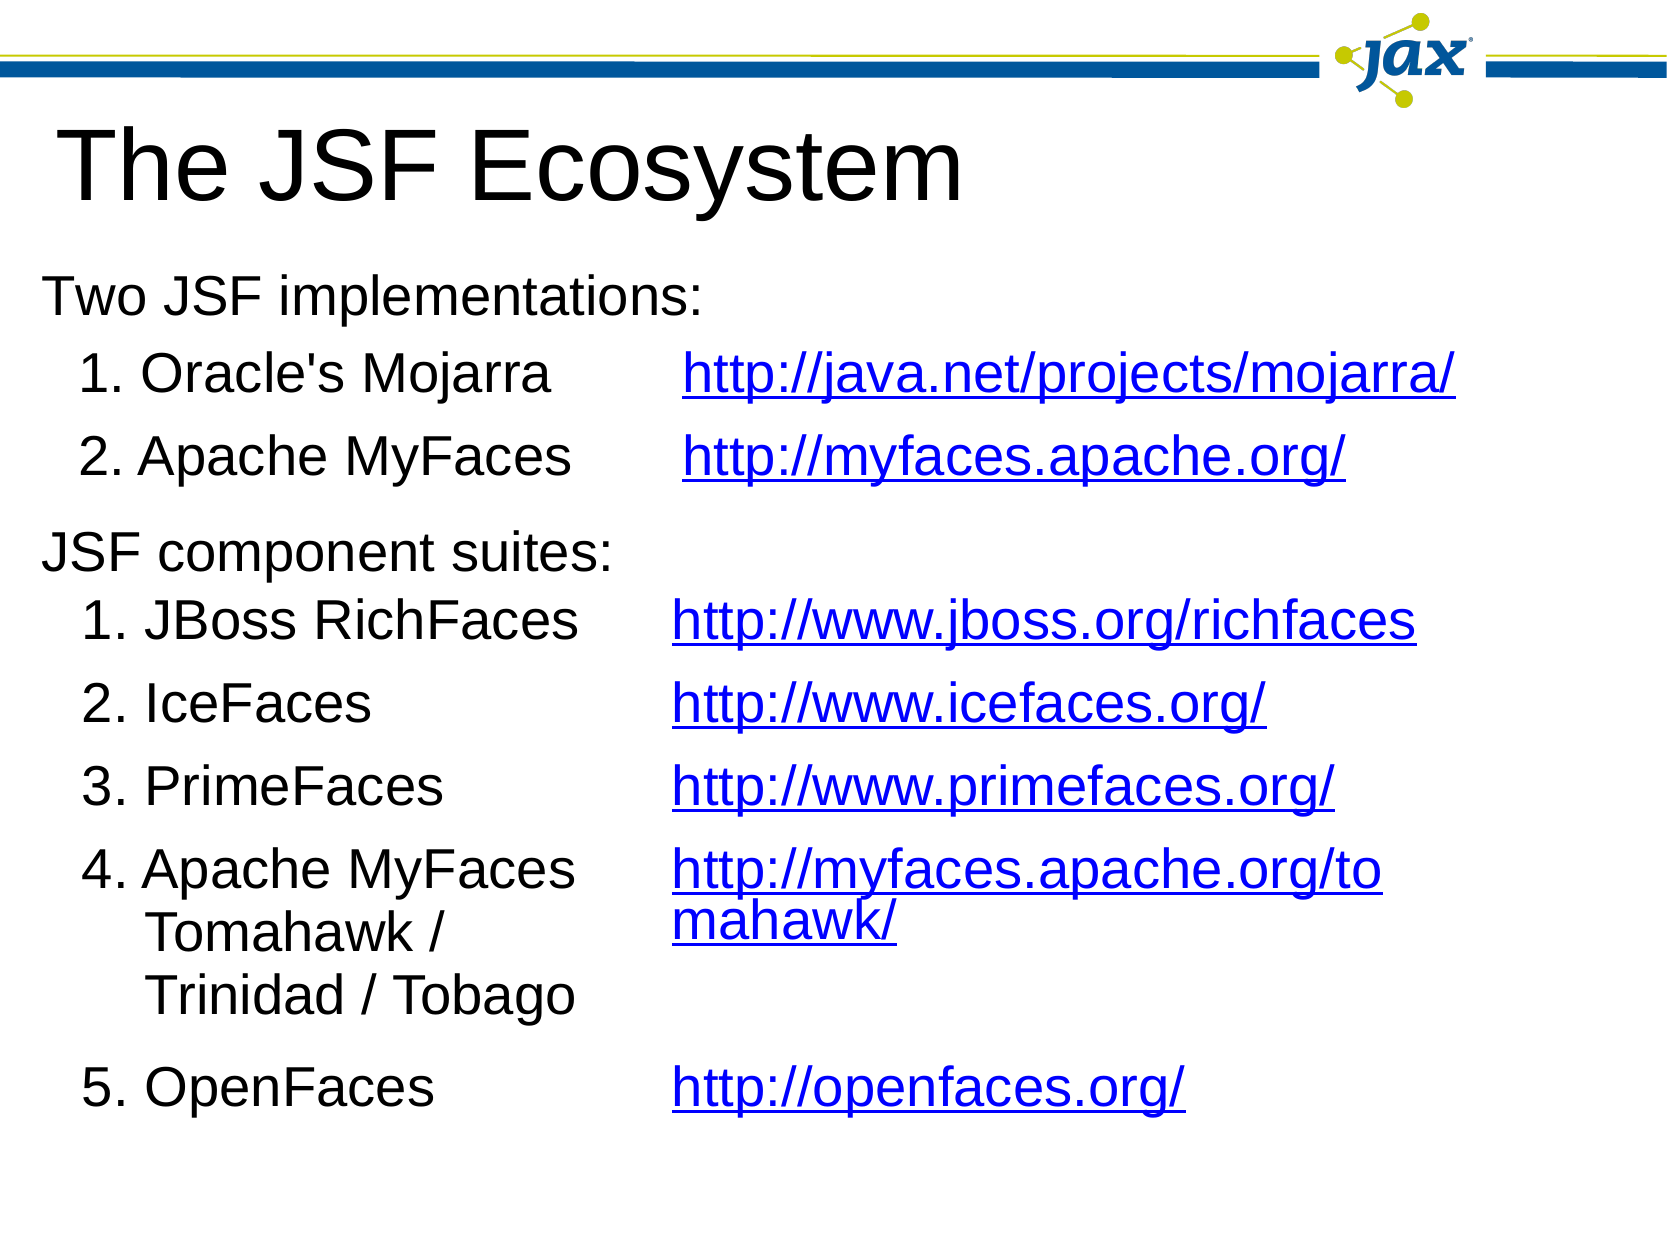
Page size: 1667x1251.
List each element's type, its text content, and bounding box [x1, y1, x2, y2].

picture [1335, 13, 1473, 91]
table_header http://java.net/projects/mojarra/ [667, 334, 1605, 417]
table_cell http://myfaces.apache.org/tomahawk/ [657, 830, 1433, 1048]
table_header 1. Oracle's Mojarra [63, 334, 667, 417]
table_cell http://www.primefaces.org/ [657, 747, 1433, 830]
table_cell http://myfaces.apache.org/ [667, 417, 1605, 500]
table_header http://www.jboss.org/richfaces [657, 581, 1433, 664]
table_cell 5. OpenFaces [67, 1048, 657, 1131]
table_cell 4. Apache MyFaces Tomahawk / Trinidad / Tobago [67, 830, 657, 1048]
table_cell 2. IceFaces [67, 664, 657, 747]
table_cell 2. Apache MyFaces [63, 417, 667, 500]
table_cell http://openfaces.org/ [657, 1048, 1433, 1131]
table_header 1. JBoss RichFaces [67, 581, 657, 664]
title The JSF Ecosystem [40, 91, 1627, 230]
table_cell http://www.icefaces.org/ [657, 664, 1433, 747]
table_cell 3. PrimeFaces [67, 747, 657, 830]
list Two JSF implementations: JSF component suites: [41, 264, 1629, 1090]
